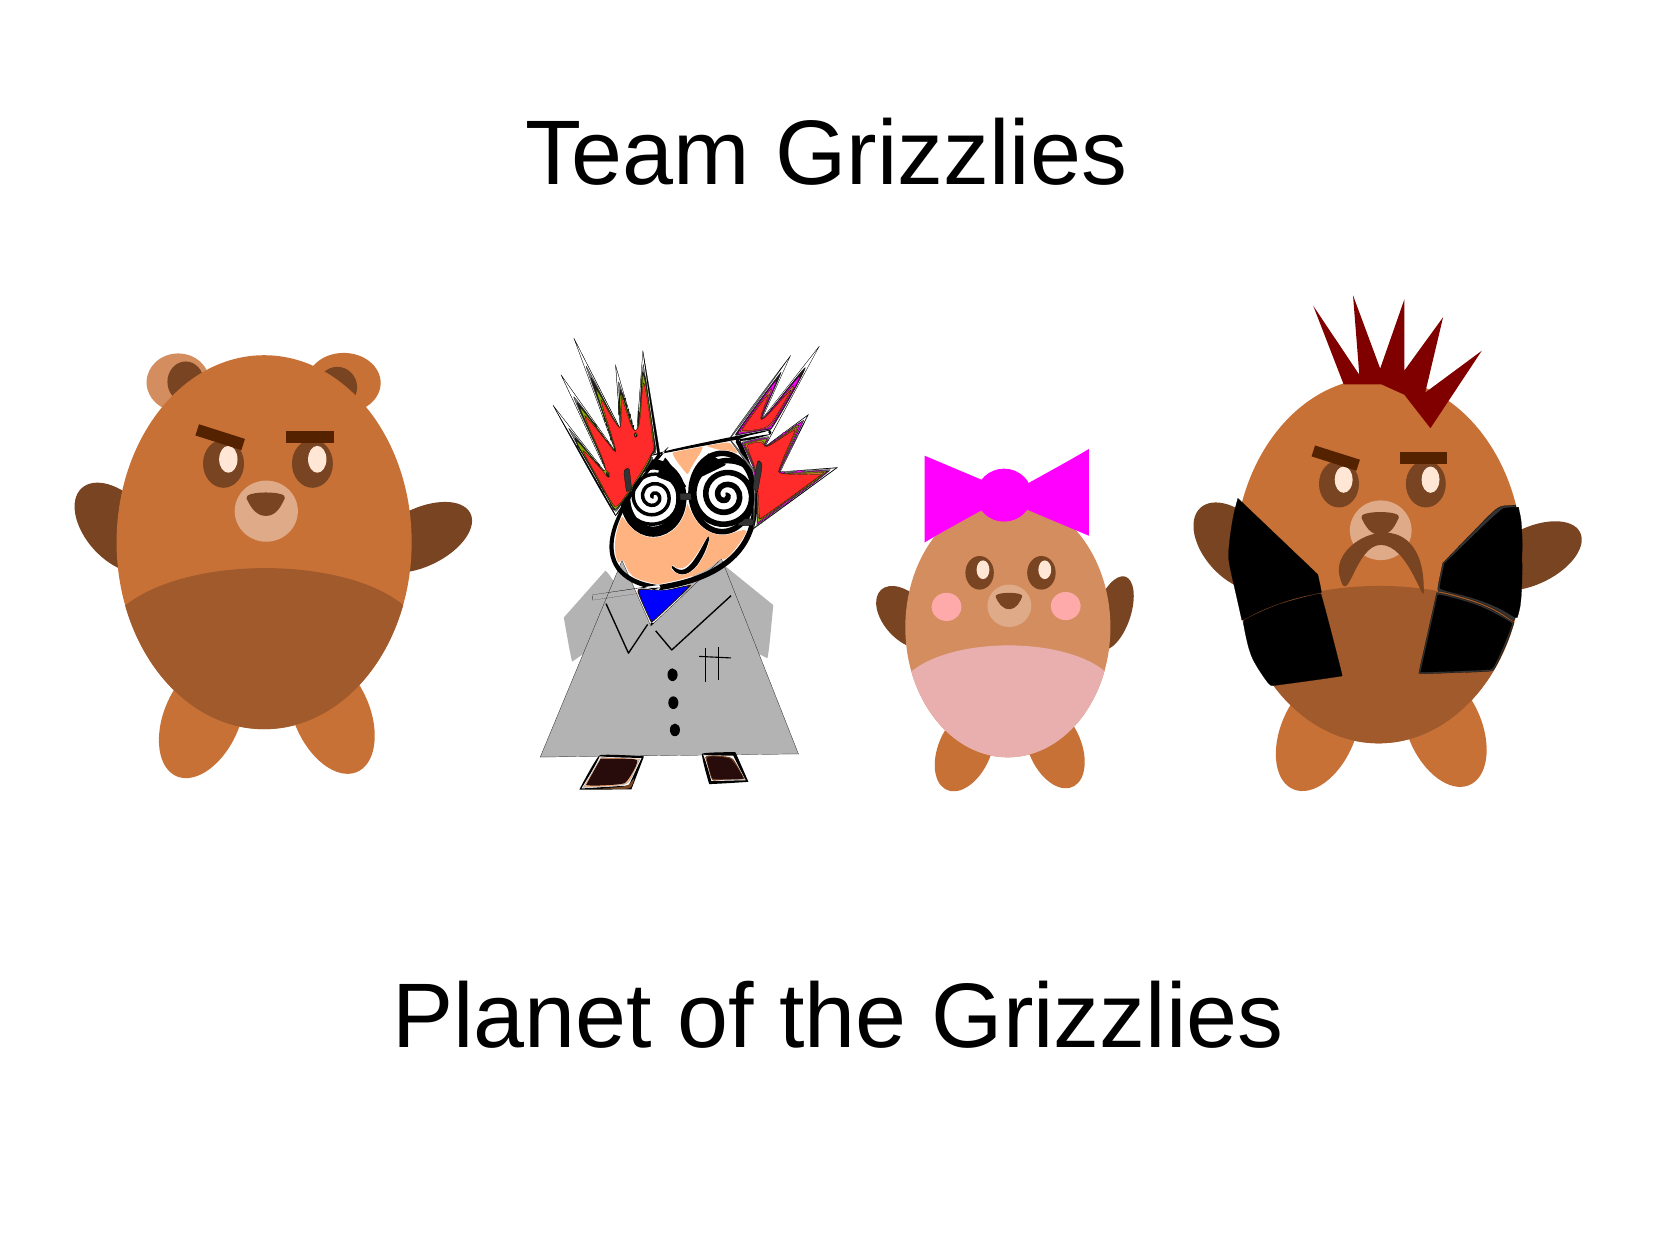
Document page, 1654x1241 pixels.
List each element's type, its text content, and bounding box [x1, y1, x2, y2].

title Planet of the Grizzlies [94, 909, 1583, 1123]
picture [539, 337, 840, 792]
picture [74, 352, 474, 780]
picture [876, 448, 1135, 793]
title Team Grizzlies [82, 49, 1571, 257]
picture [1193, 295, 1583, 793]
